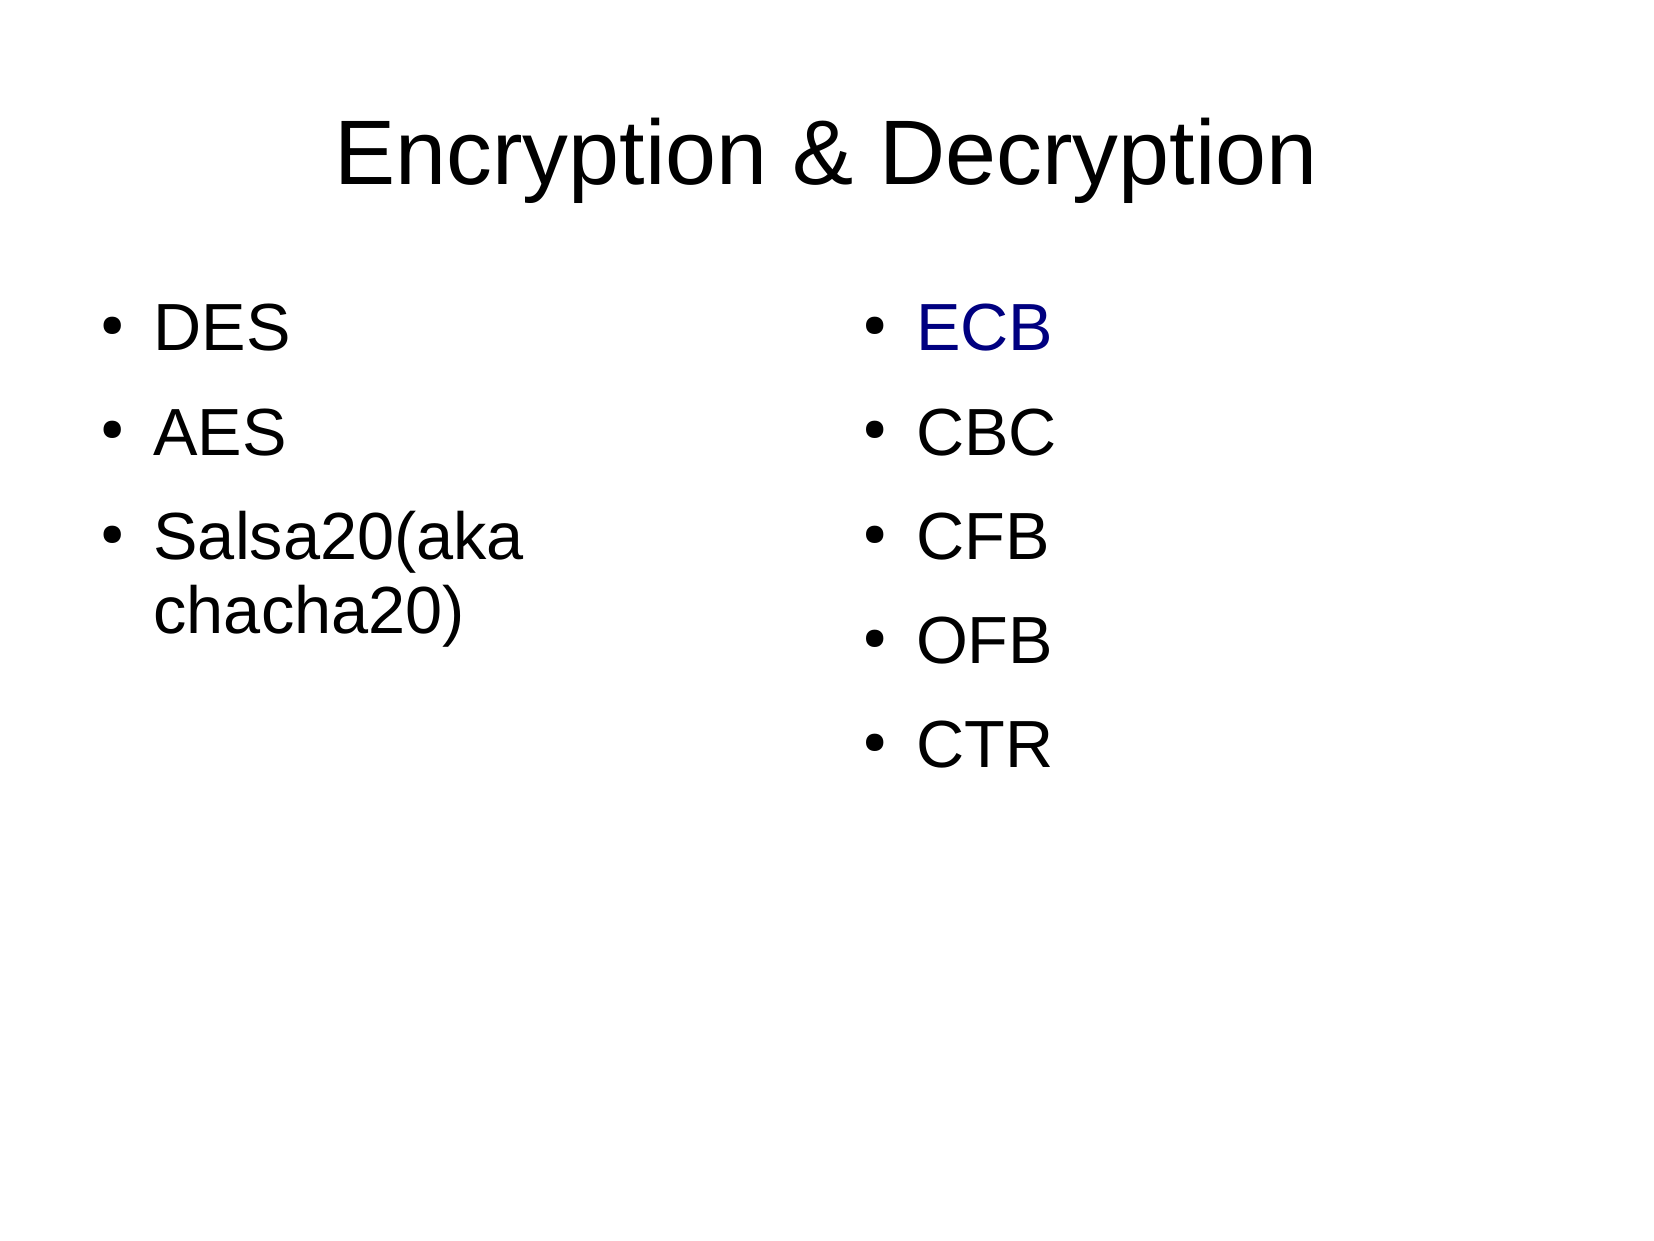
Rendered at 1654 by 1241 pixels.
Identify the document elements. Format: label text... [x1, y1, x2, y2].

list ECB CBC CFB OFB CTR [845, 290, 1572, 1010]
title Encryption & Decryption [82, 49, 1571, 257]
list DES AES Salsa20(aka chacha20) [82, 290, 809, 1010]
